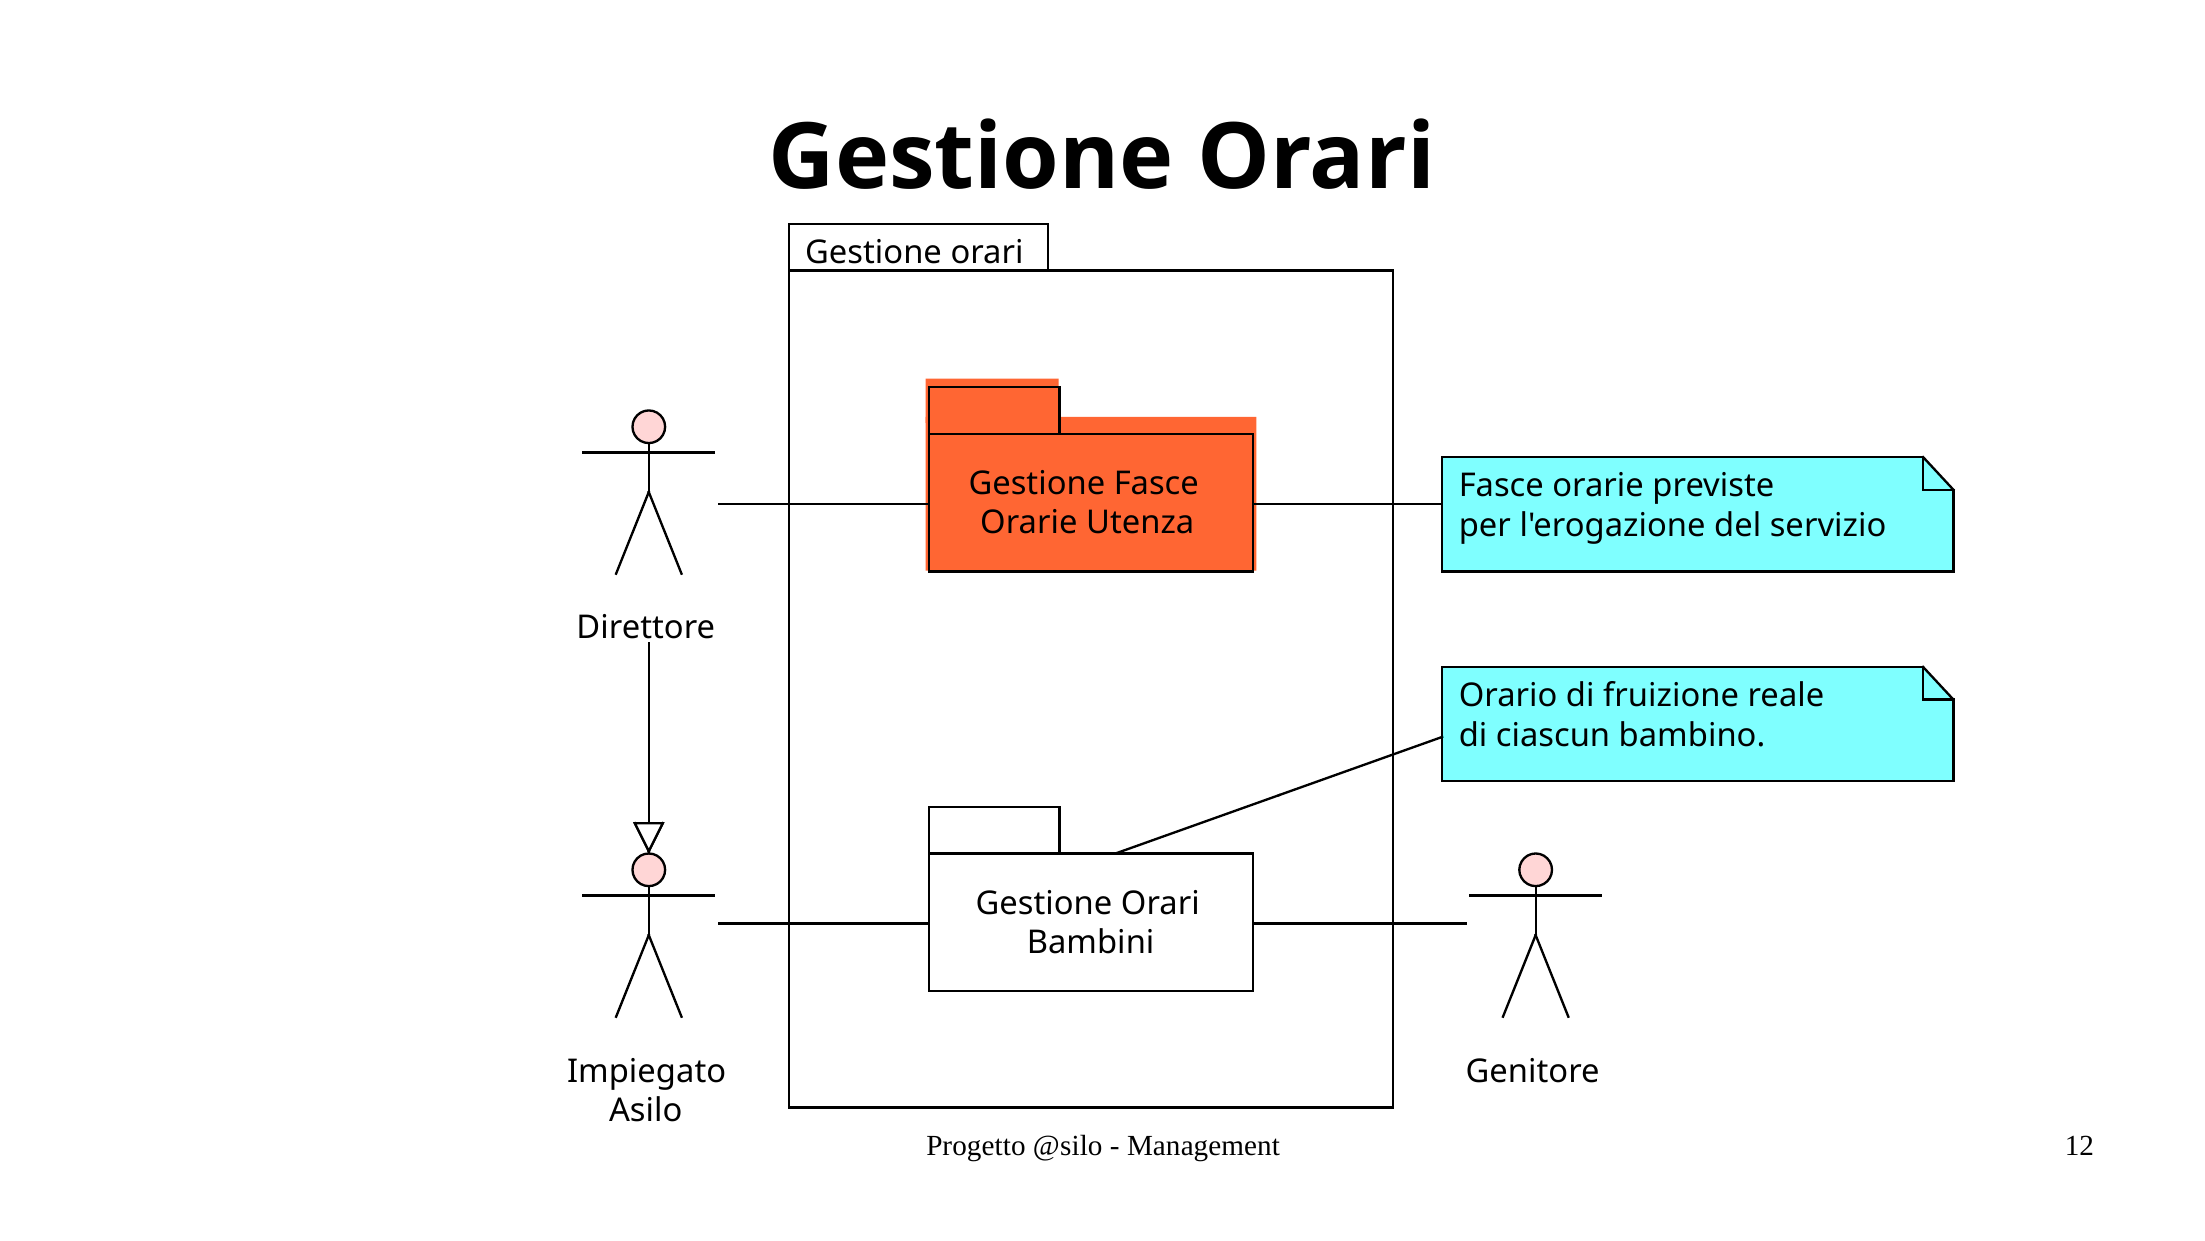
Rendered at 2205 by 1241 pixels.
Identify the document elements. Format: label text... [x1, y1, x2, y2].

title Gestione Orari [110, 49, 2095, 257]
picture [484, 176, 2004, 1182]
